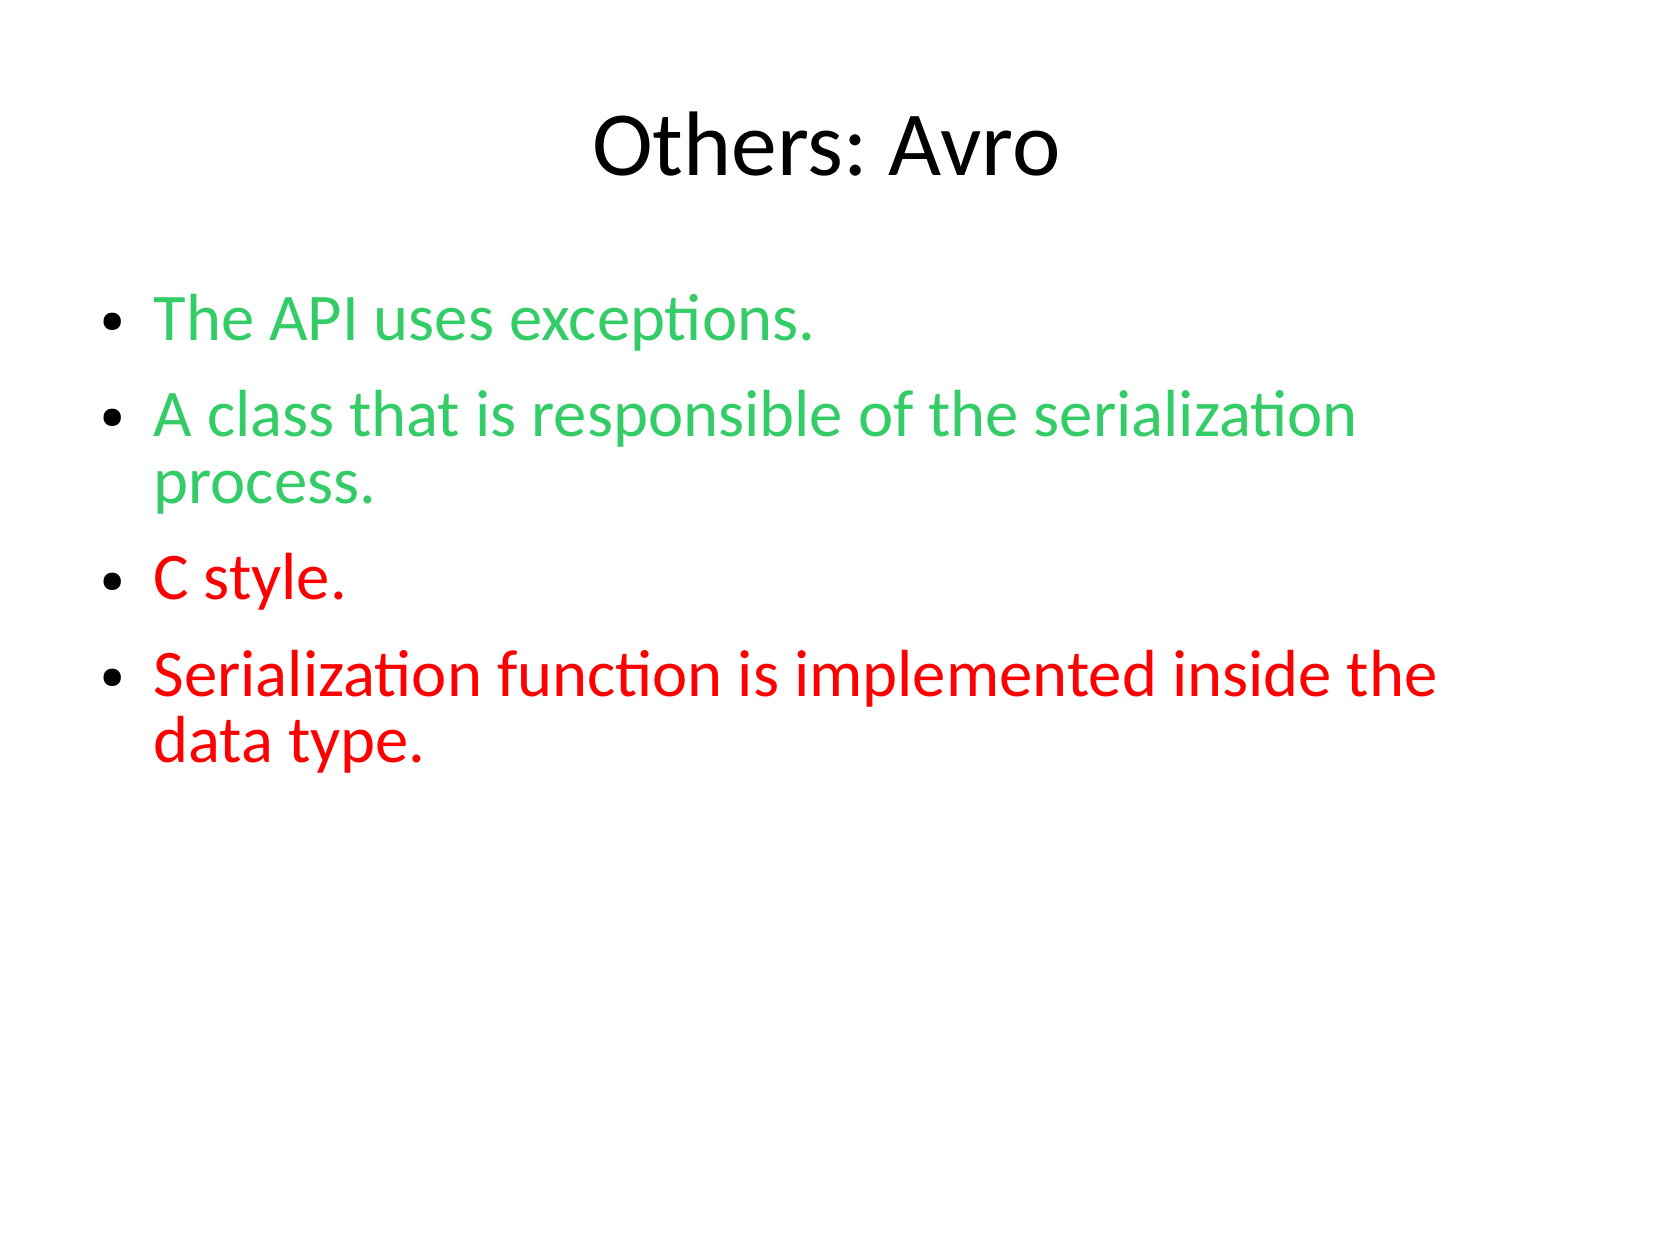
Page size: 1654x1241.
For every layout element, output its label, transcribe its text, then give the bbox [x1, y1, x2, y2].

list The API uses exceptions. A class that is responsible of the serialization process. C style. Serialization function is implemented inside the data type. [82, 290, 1571, 1010]
title Others: Avro [82, 49, 1571, 257]
